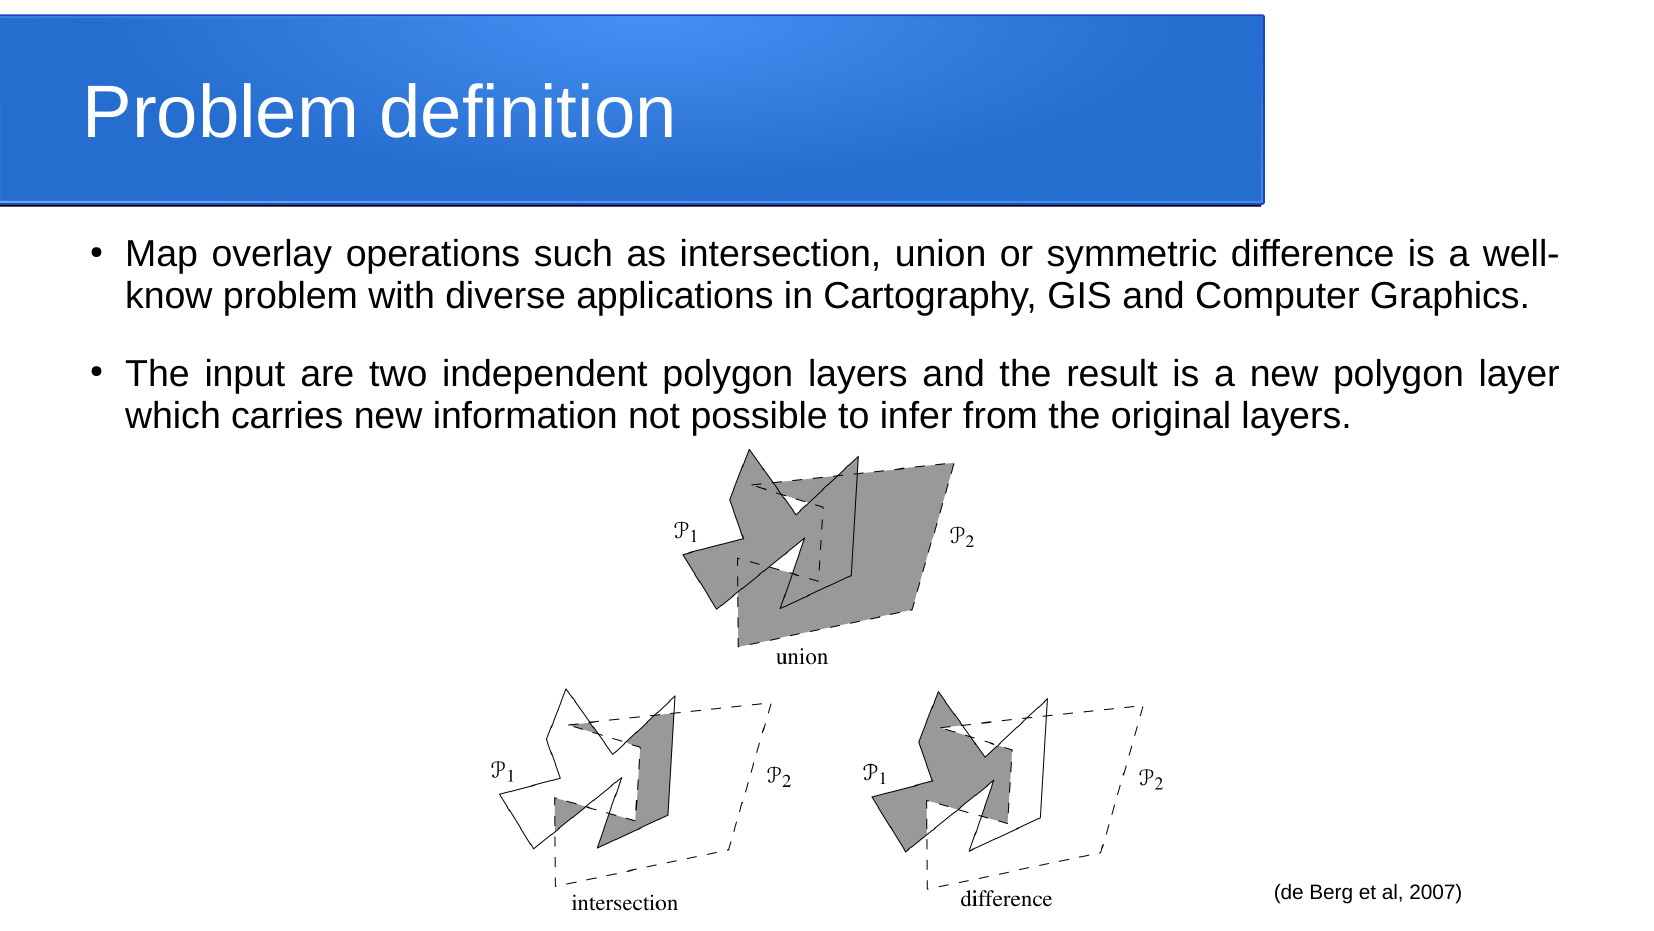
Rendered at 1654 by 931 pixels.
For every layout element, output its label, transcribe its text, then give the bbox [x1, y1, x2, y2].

text_box Map overlay operations such as intersection, union or symmetric difference is a well-know problem with diverse applications in Cartography, GIS and Computer Graphics. The input are two independent polygon layers and the result is a new polygon layer which carries new information not possible to infer from the original layers. [75, 225, 1576, 521]
picture [488, 447, 1166, 913]
title Problem definition [82, 35, 1235, 189]
text_box (de Berg et al, 2007) [1259, 873, 1650, 919]
